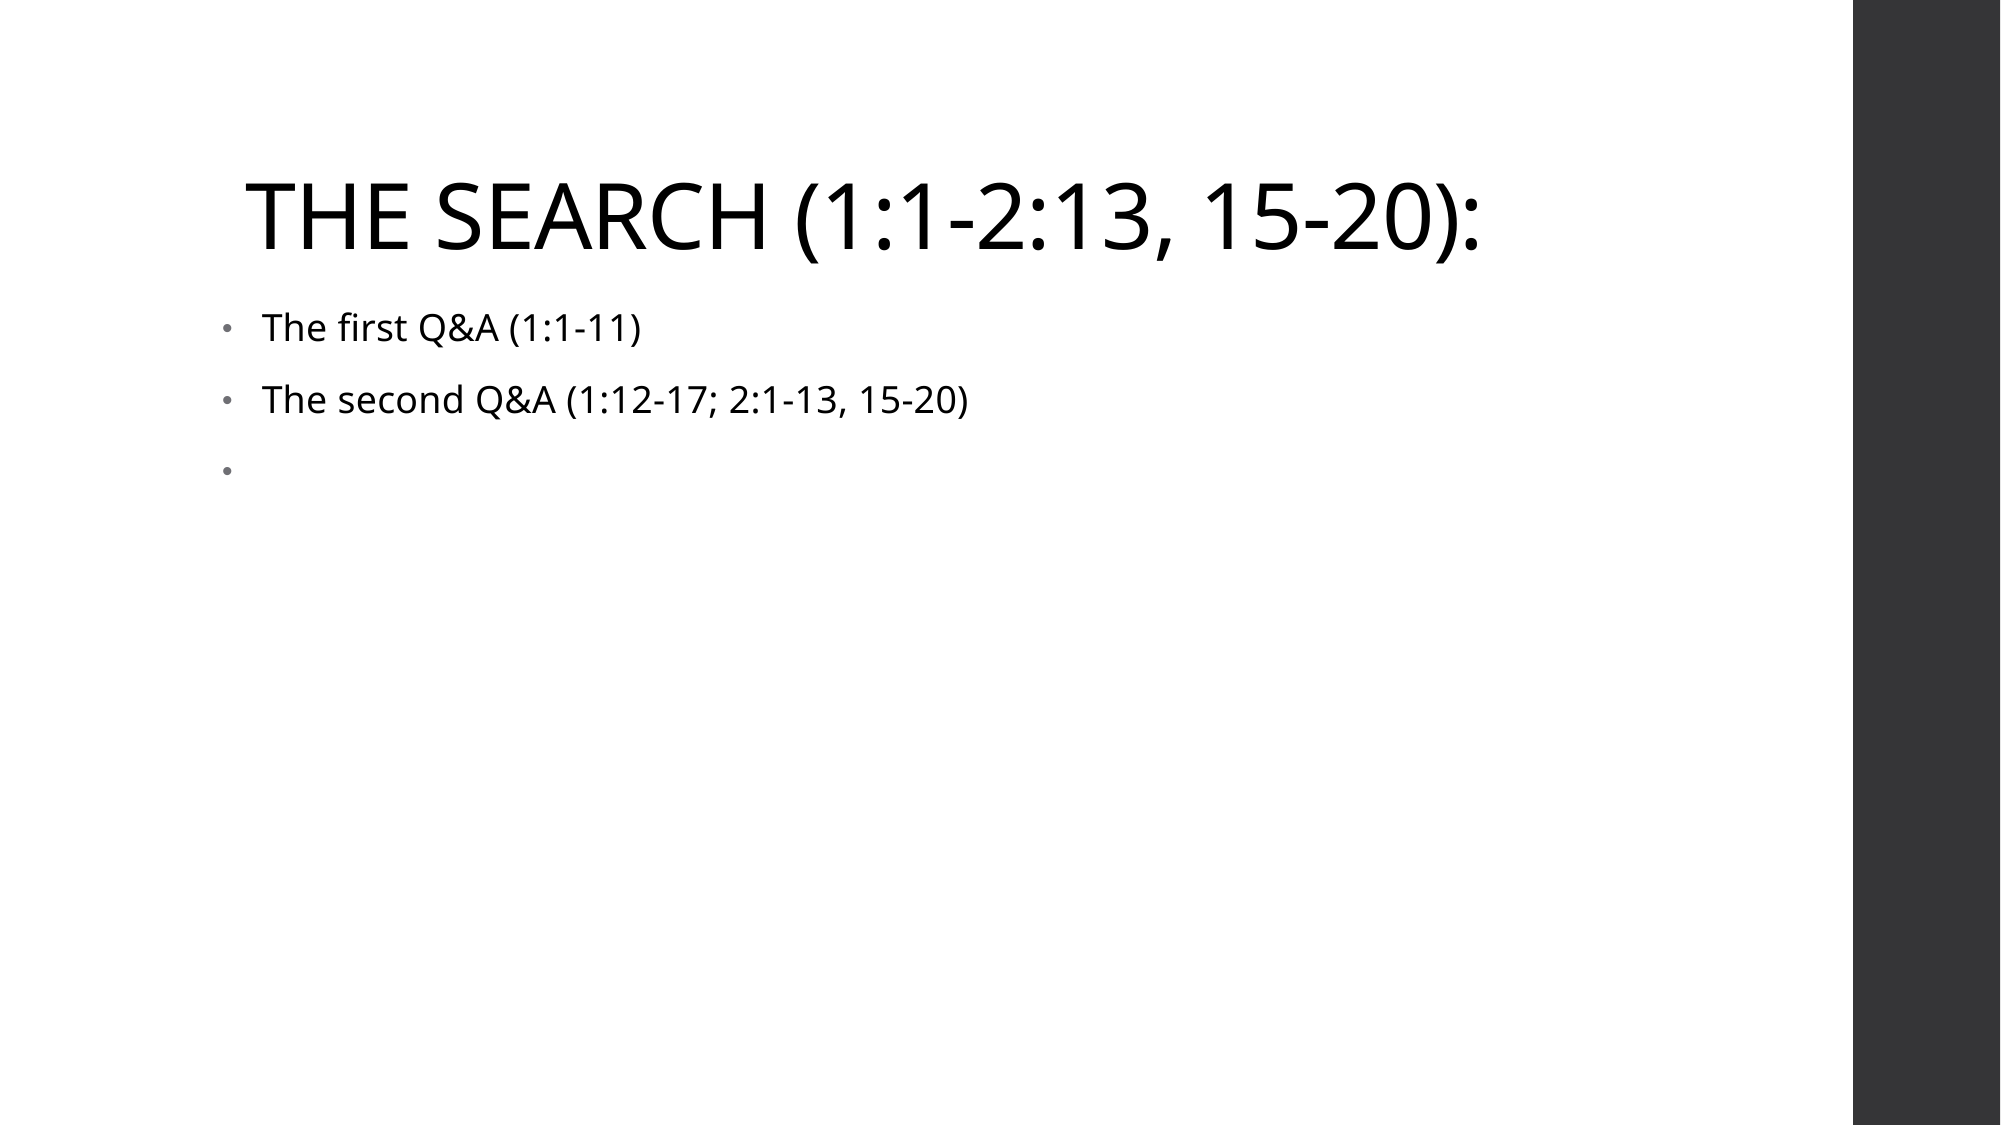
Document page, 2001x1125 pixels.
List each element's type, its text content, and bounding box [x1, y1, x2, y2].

title THE SEARCH (1:1-2:13, 15-20): [206, 60, 1797, 278]
list The first Q&A (1:1-11) The second Q&A (1:12-17; 2:1-13, 15-20) [206, 299, 1617, 1014]
